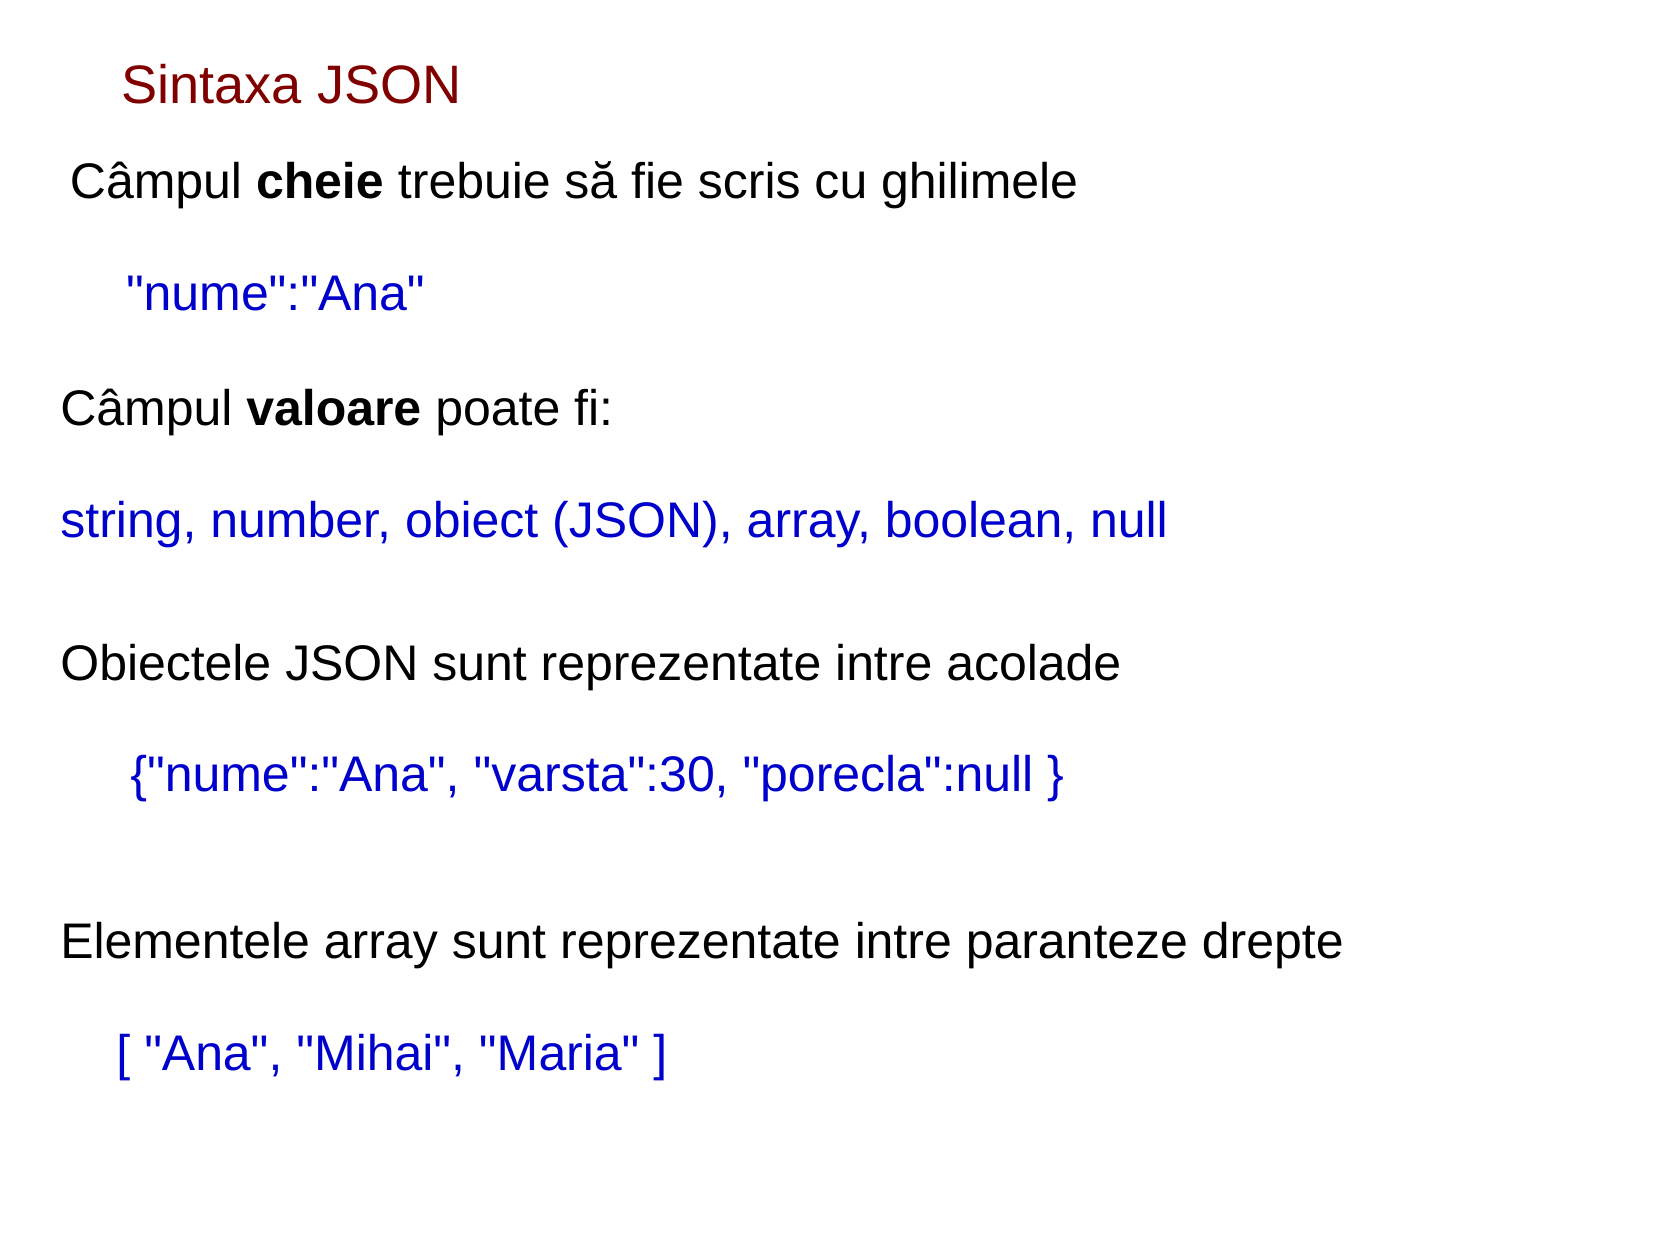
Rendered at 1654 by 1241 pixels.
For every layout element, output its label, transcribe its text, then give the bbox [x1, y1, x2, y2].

text_box Sintaxa JSON [106, 47, 491, 90]
text_box Câmpul valoare poate fi: string, number, obiect (JSON), array, boolean, null [17, 372, 1227, 586]
text_box Câmpul cheie trebuie să fie scris cu ghilimele "nume":"Ana" [41, 90, 1430, 440]
text_box Obiectele JSON sunt reprezentate intre acolade {"nume":"Ana", "varsta":30, "porecla":null } Elementele array sunt reprezentate intre paranteze drepte [ "Ana", "Mihai", "Maria" ] [45, 627, 1360, 1231]
